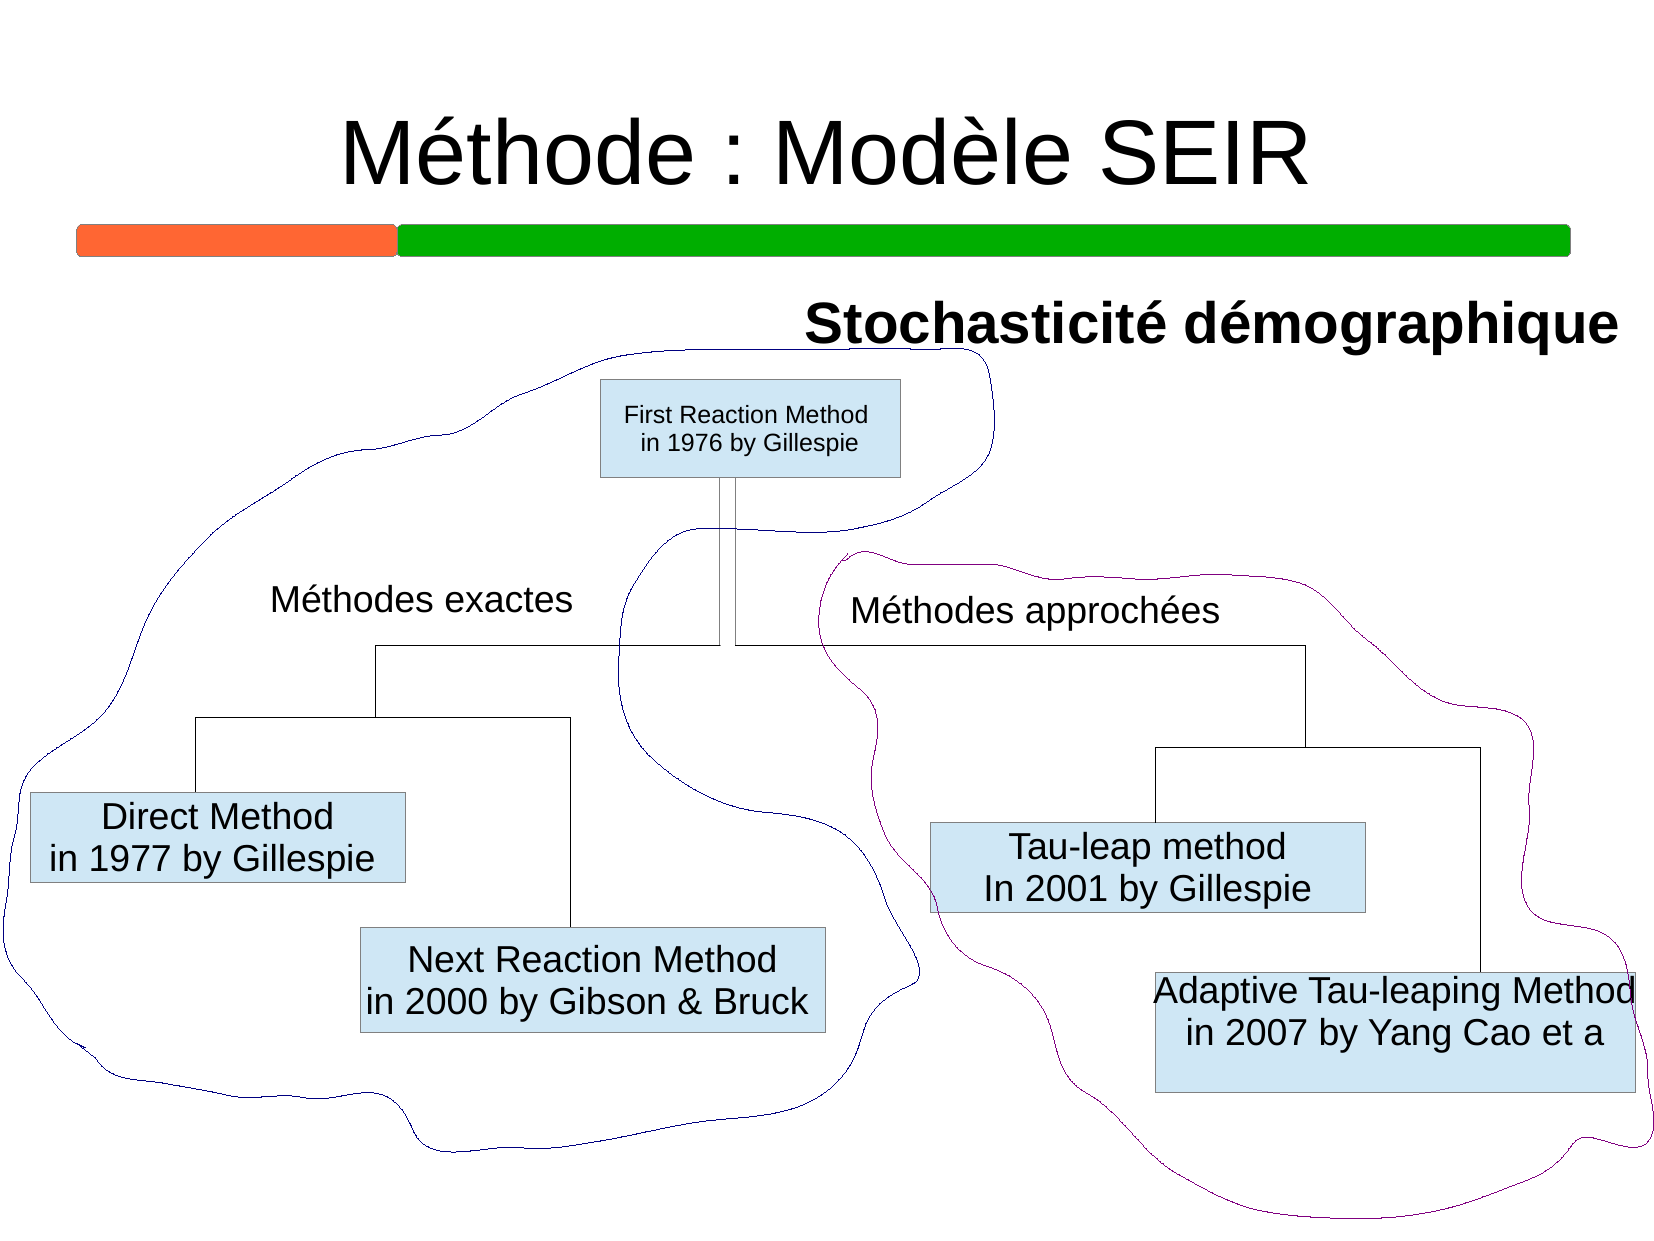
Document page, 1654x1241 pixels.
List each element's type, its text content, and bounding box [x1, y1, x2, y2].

text_box First Reaction Method in 1976 by Gillespie [600, 379, 901, 478]
text_box Adaptive Tau-leaping Method in 2007 by Yang Cao et a [1155, 972, 1636, 1093]
text_box Méthodes approchées [825, 582, 1236, 640]
text_box Next Reaction Method in 2000 by Gibson & Bruck [360, 927, 826, 1033]
text_box [76, 224, 1571, 257]
text_box Tau-leap method In 2001 by Gillespie [930, 822, 1366, 913]
text_box Méthodes exactes [255, 570, 589, 628]
text_box Direct Method in 1977 by Gillespie [30, 792, 406, 883]
title Méthode : Modèle SEIR [82, 49, 1571, 227]
text_box Stochasticité démographique [790, 283, 1637, 364]
